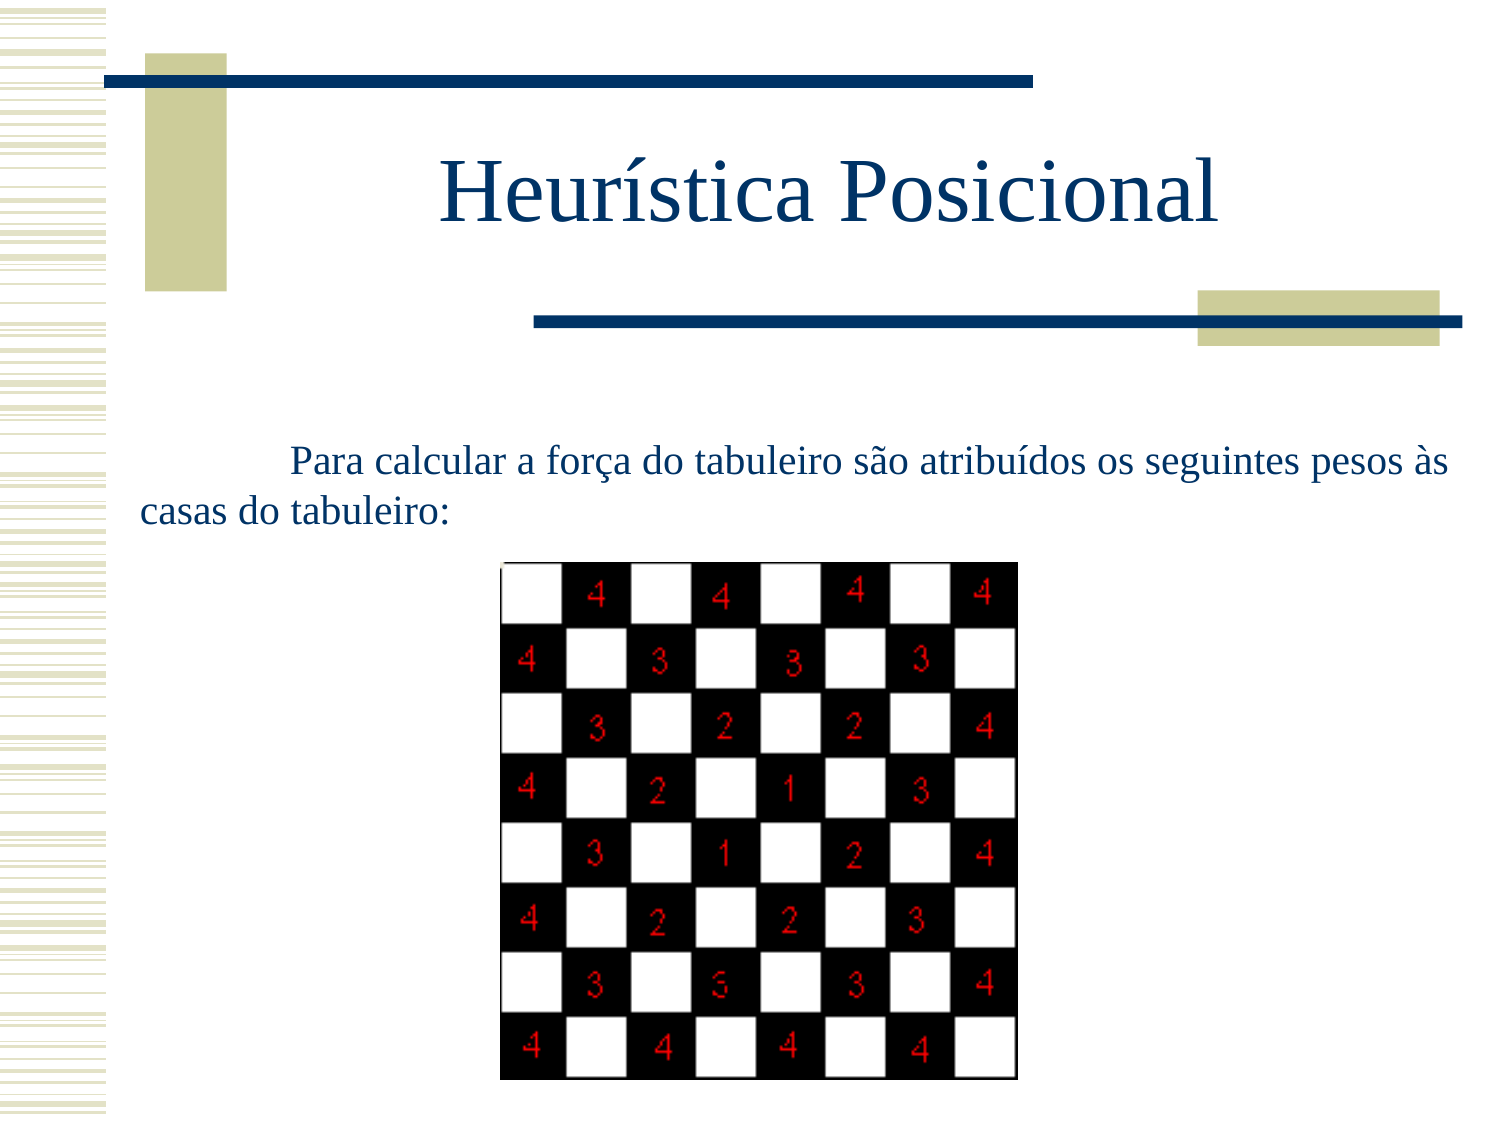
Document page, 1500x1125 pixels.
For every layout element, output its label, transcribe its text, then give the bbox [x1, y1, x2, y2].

title Heurística Posicional [225, 99, 1436, 288]
text_box Para calcular a força do tabuleiro são atribuídos os seguintes pesos às casas do tabuleiro: [124, 424, 1500, 541]
picture [500, 562, 1018, 1080]
